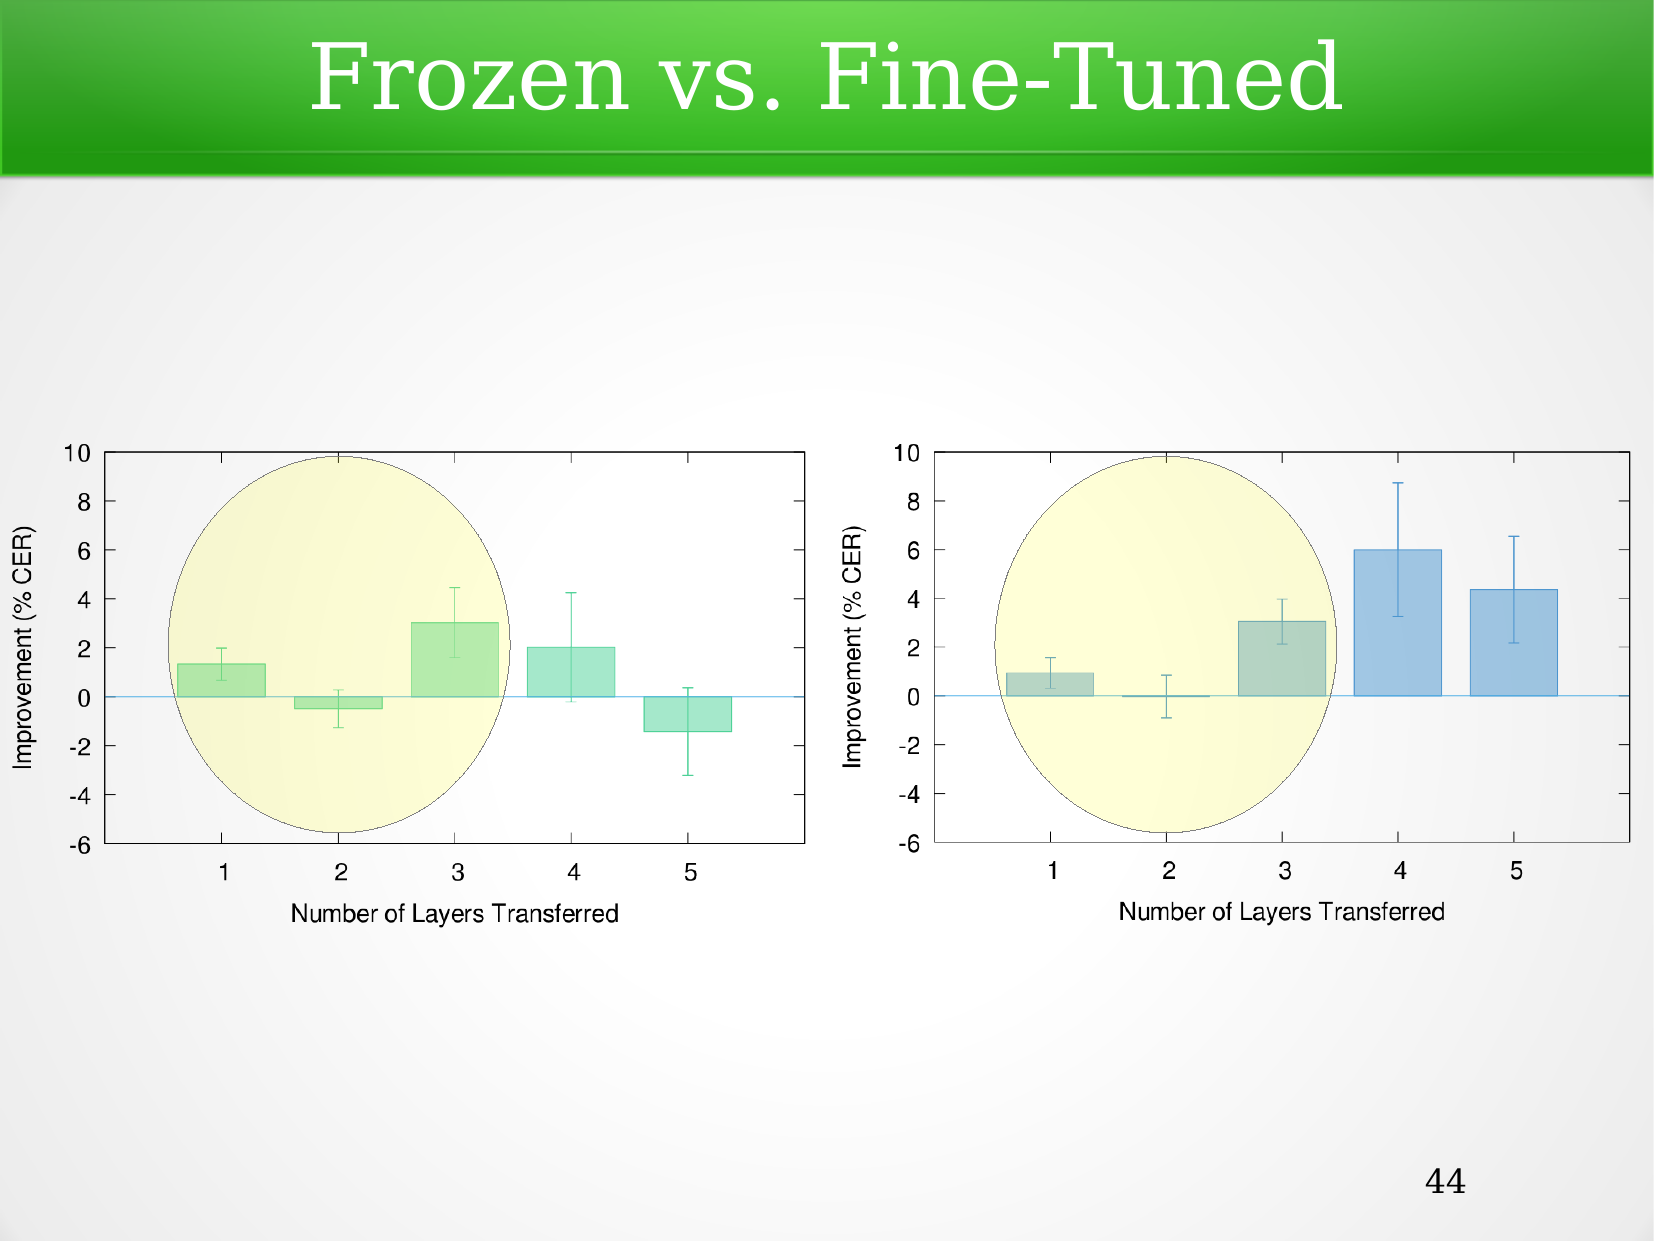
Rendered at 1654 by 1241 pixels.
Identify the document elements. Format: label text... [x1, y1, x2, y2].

text_box [168, 456, 511, 833]
title Frozen vs. Fine-Tuned [82, 11, 1571, 154]
picture [0, 0, 1654, 1241]
text_box [994, 456, 1337, 833]
